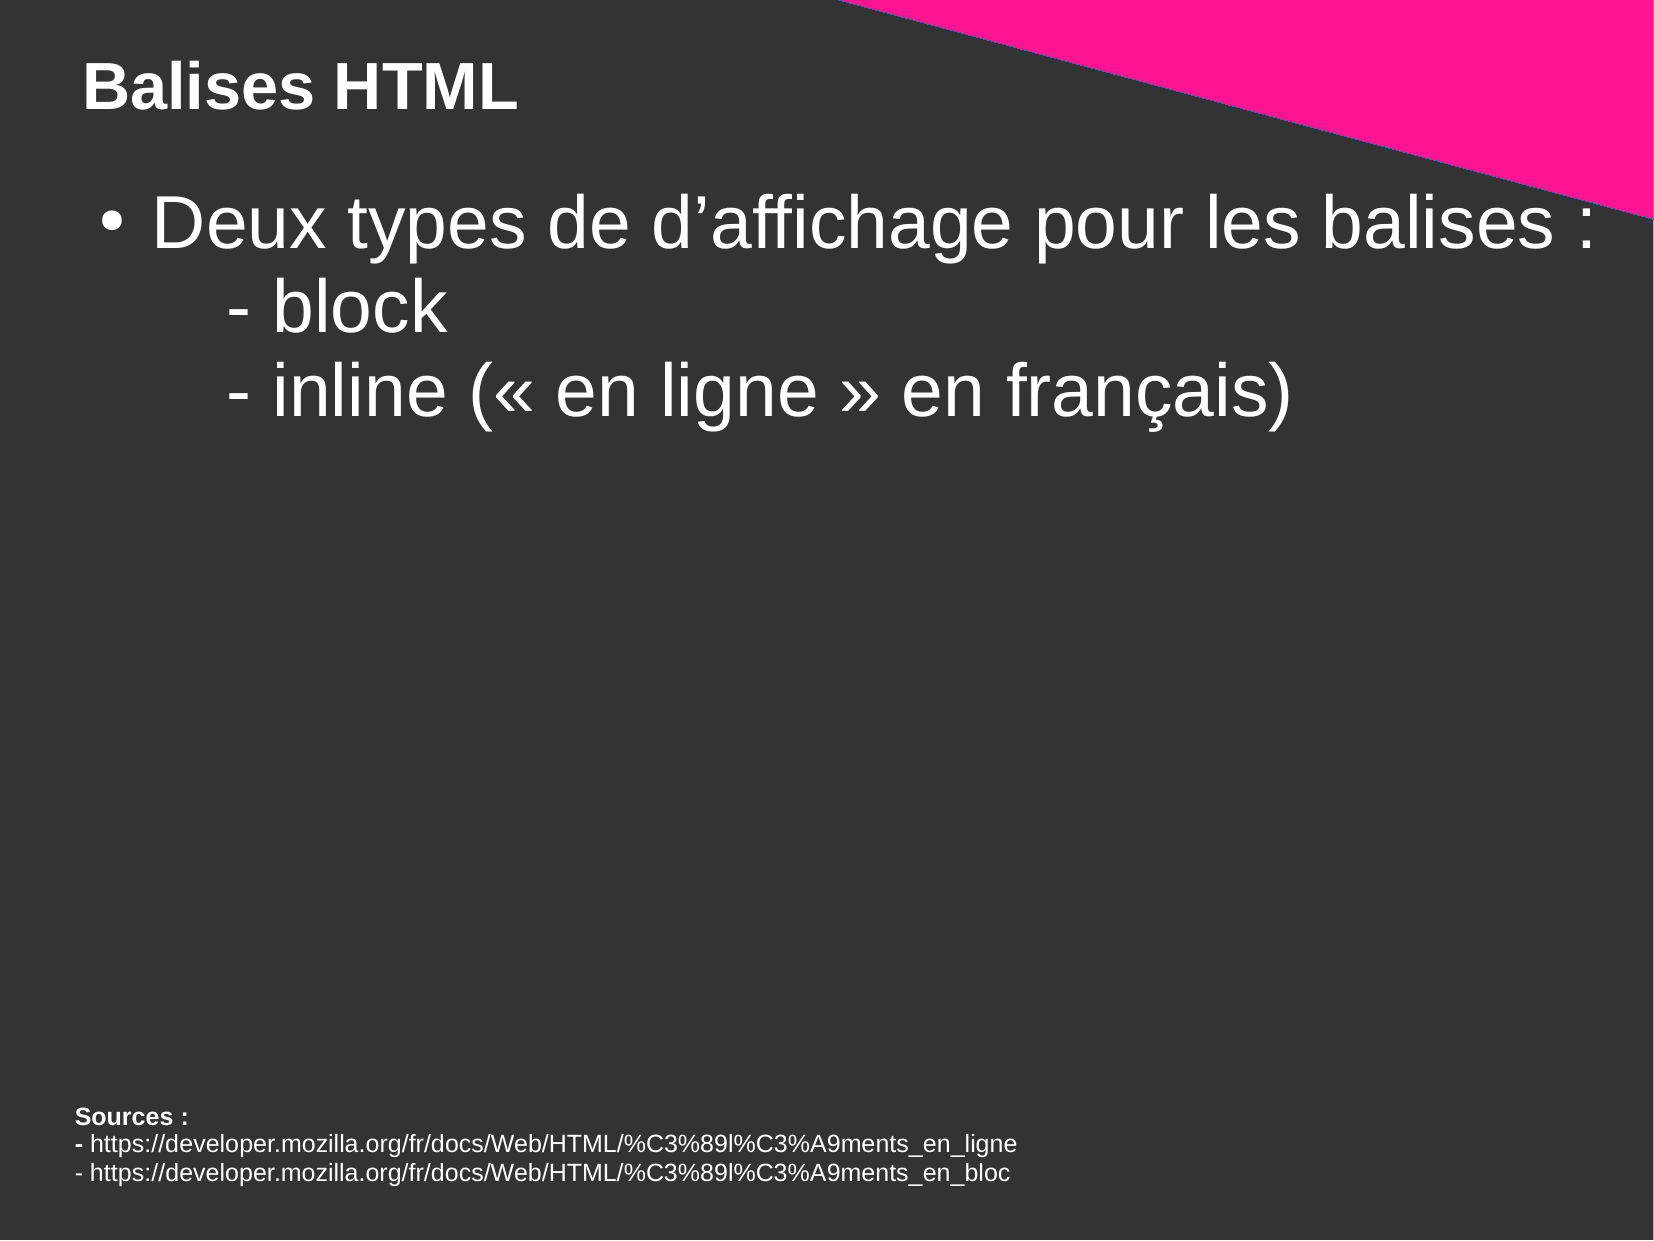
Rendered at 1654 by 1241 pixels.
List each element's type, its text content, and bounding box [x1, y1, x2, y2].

list Deux types de d’affichage pour les balises : - block - inline (« en ligne » en français) [80, 180, 1620, 675]
text_box [838, 0, 1654, 220]
text_box Sources : - https://developer.mozilla.org/fr/docs/Web/HTML/%C3%89l%C3%A9ments_en_ligne - https://developer.mozilla.org/fr/docs/Web/HTML/%C3%89l%C3%A9ments_en_bloc [59, 1094, 1546, 1227]
title Balises HTML [82, 49, 1399, 152]
